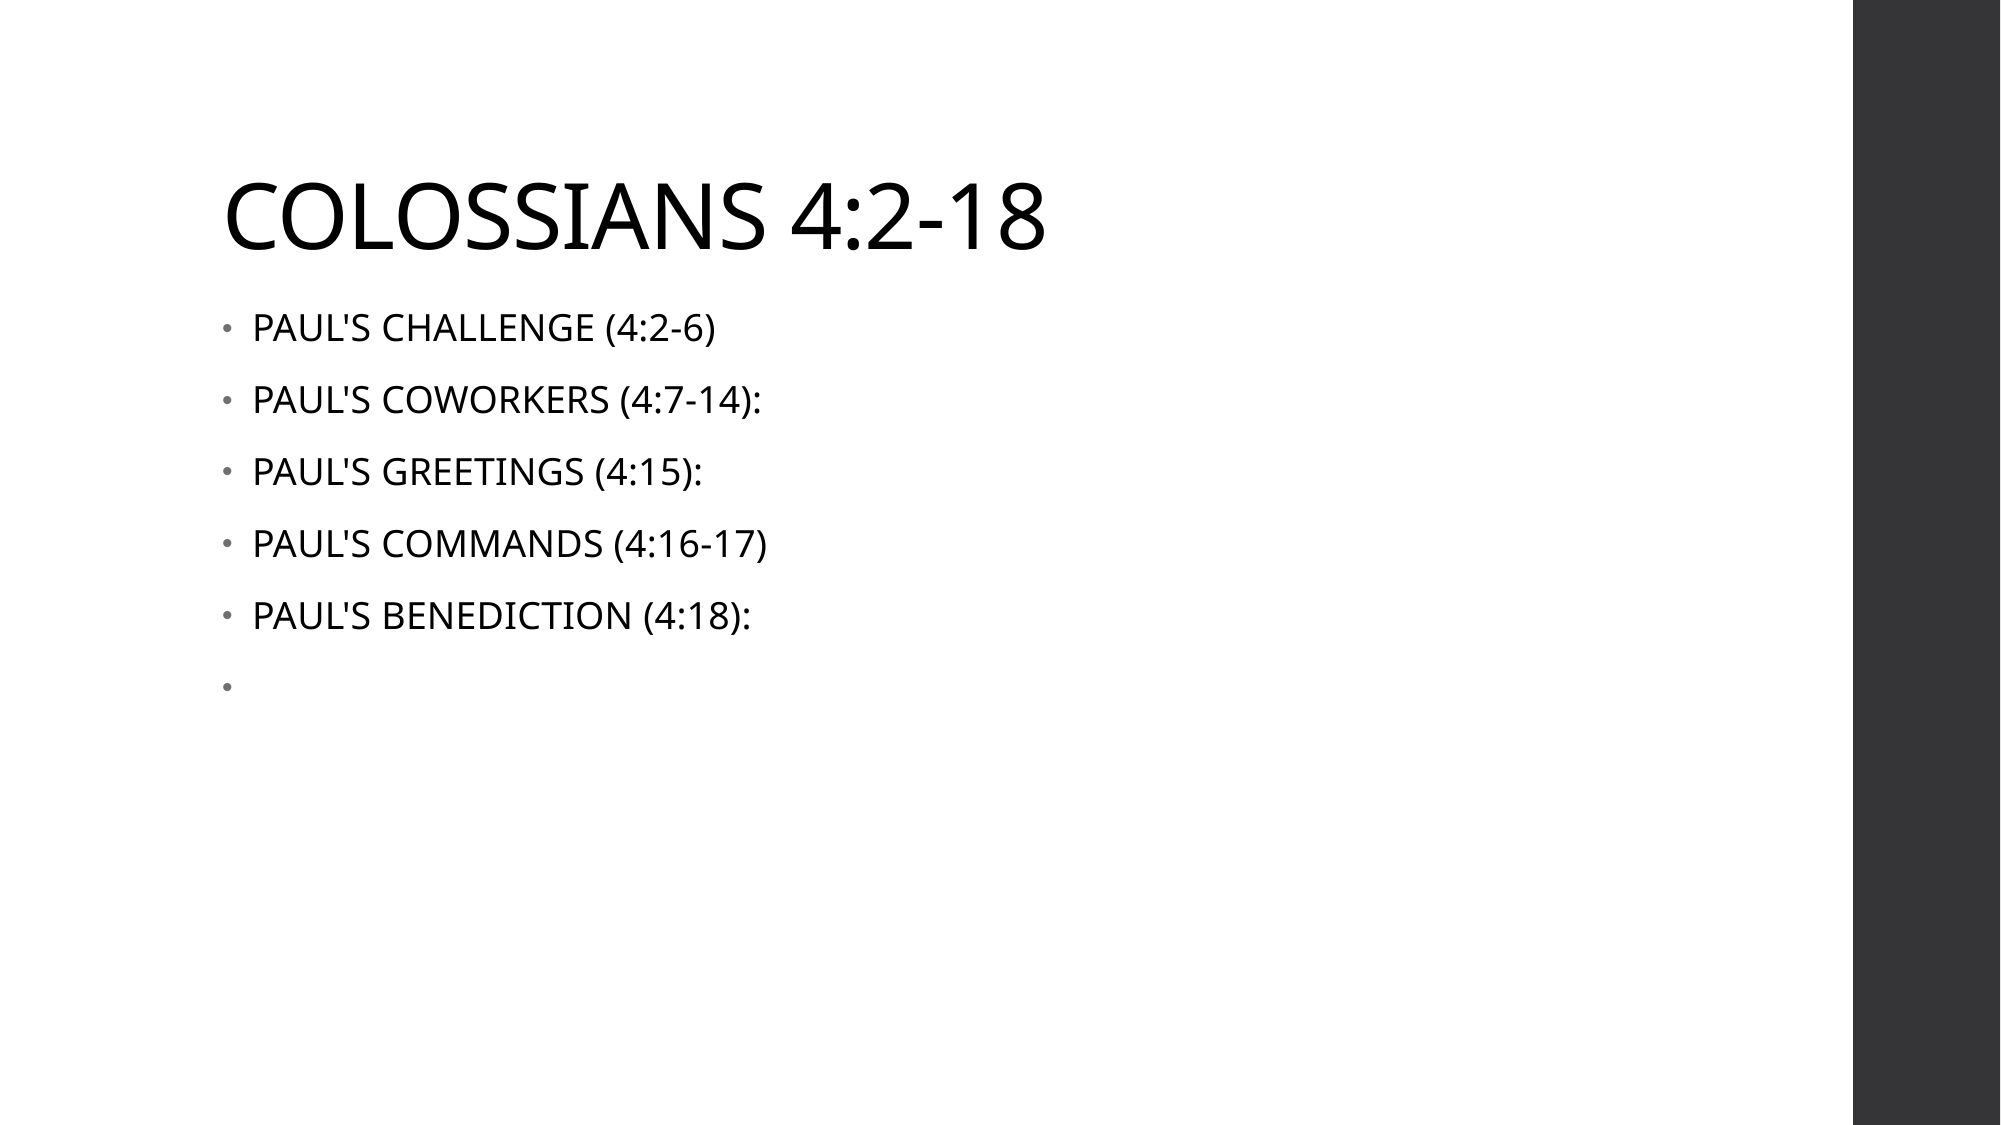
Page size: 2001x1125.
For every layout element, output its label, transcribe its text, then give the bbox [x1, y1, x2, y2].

title COLOSSIANS 4:2-18 [206, 60, 1797, 278]
list PAUL'S CHALLENGE (4:2-6) PAUL'S COWORKERS (4:7-14): PAUL'S GREETINGS (4:15): PAUL'S COMMANDS (4:16-17) PAUL'S BENEDICTION (4:18): [206, 299, 1617, 1014]
